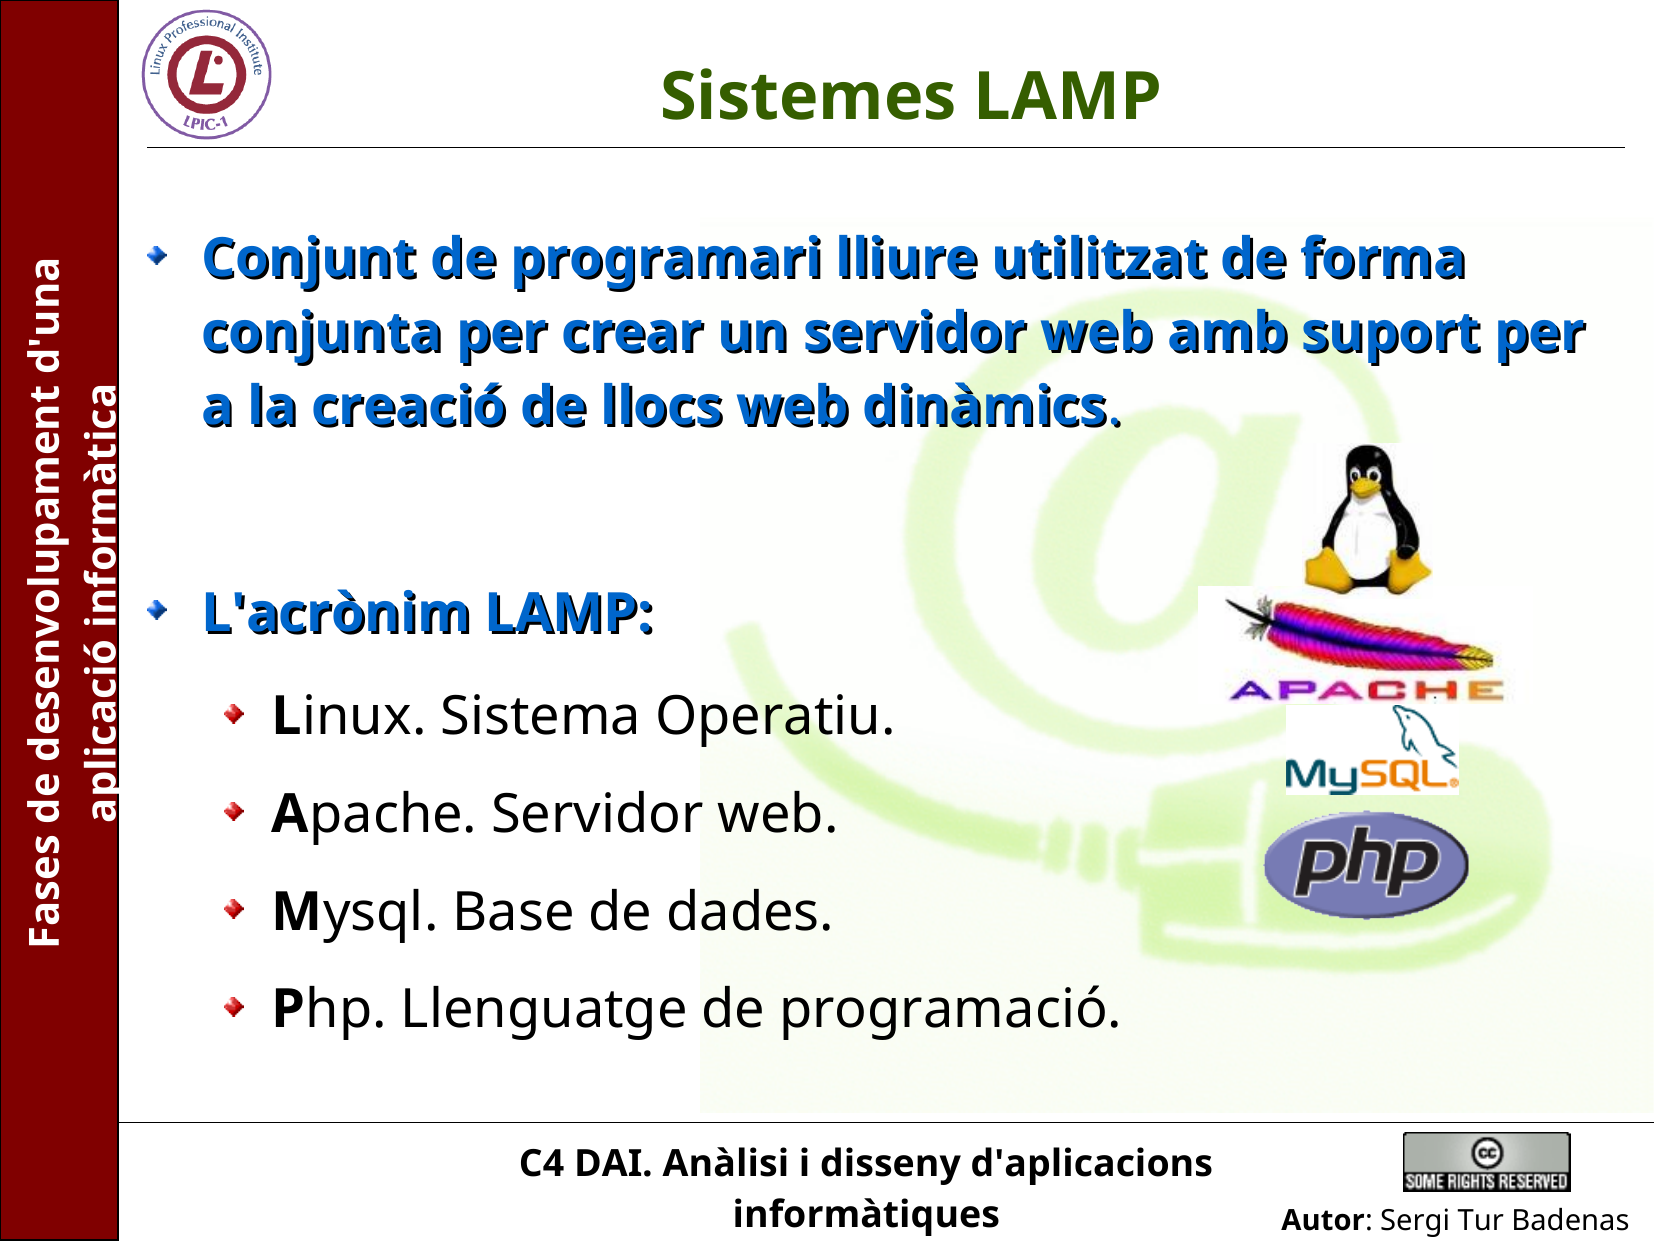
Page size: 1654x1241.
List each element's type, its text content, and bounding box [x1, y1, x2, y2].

picture [1403, 1132, 1571, 1192]
picture [1286, 705, 1459, 795]
list Conjunt de programari lliure utilitzat de forma conjunta per crear un servidor web amb suport per a la creació de llocs web dinàmics. L'acrònim LAMP: Linux. Sistema Operatiu. Apache. Servidor web. Mysql. Base de dades. Php. Llenguatge de programació. [130, 218, 1628, 1021]
picture [1263, 807, 1471, 924]
picture [1198, 443, 1533, 704]
picture [135, 5, 277, 142]
picture [700, 217, 1654, 1113]
title Sistemes LAMP [227, 44, 1595, 143]
